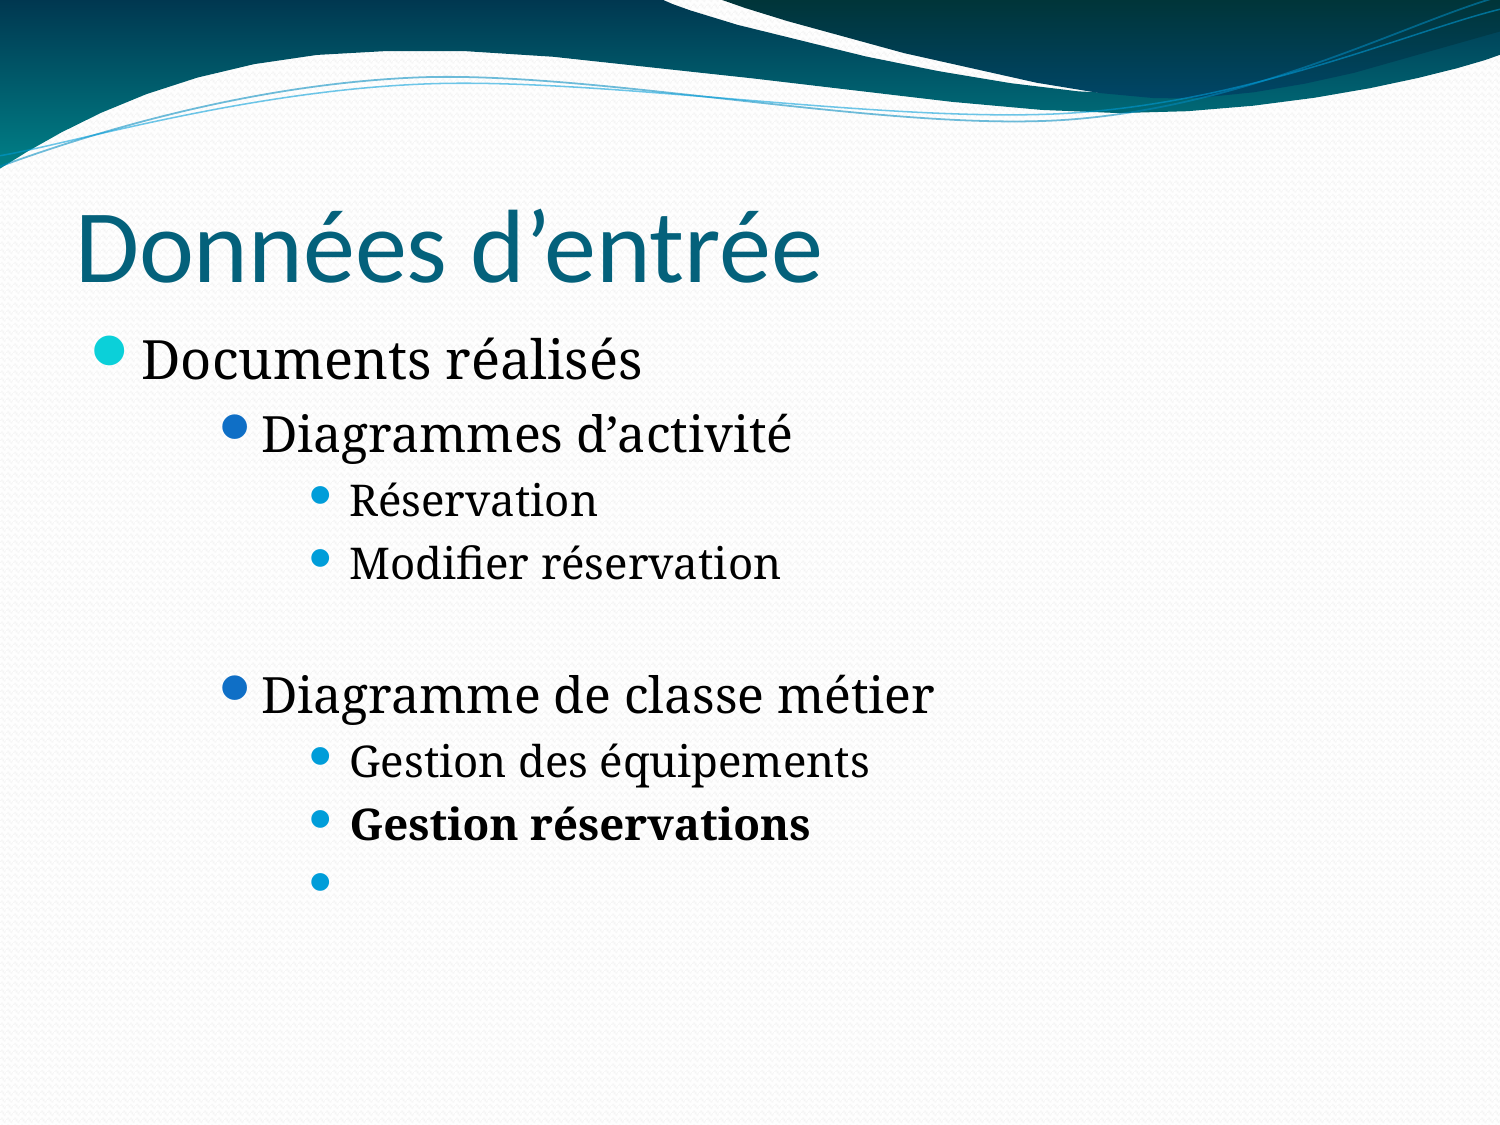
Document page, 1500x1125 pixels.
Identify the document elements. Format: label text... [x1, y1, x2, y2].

list Documents réalisés Diagrammes d’activité Réservation Modifier réservation Diagramme de classe métier Gestion des équipements Gestion réservations [75, 317, 1426, 1038]
title Données d’entrée [75, 115, 1426, 304]
